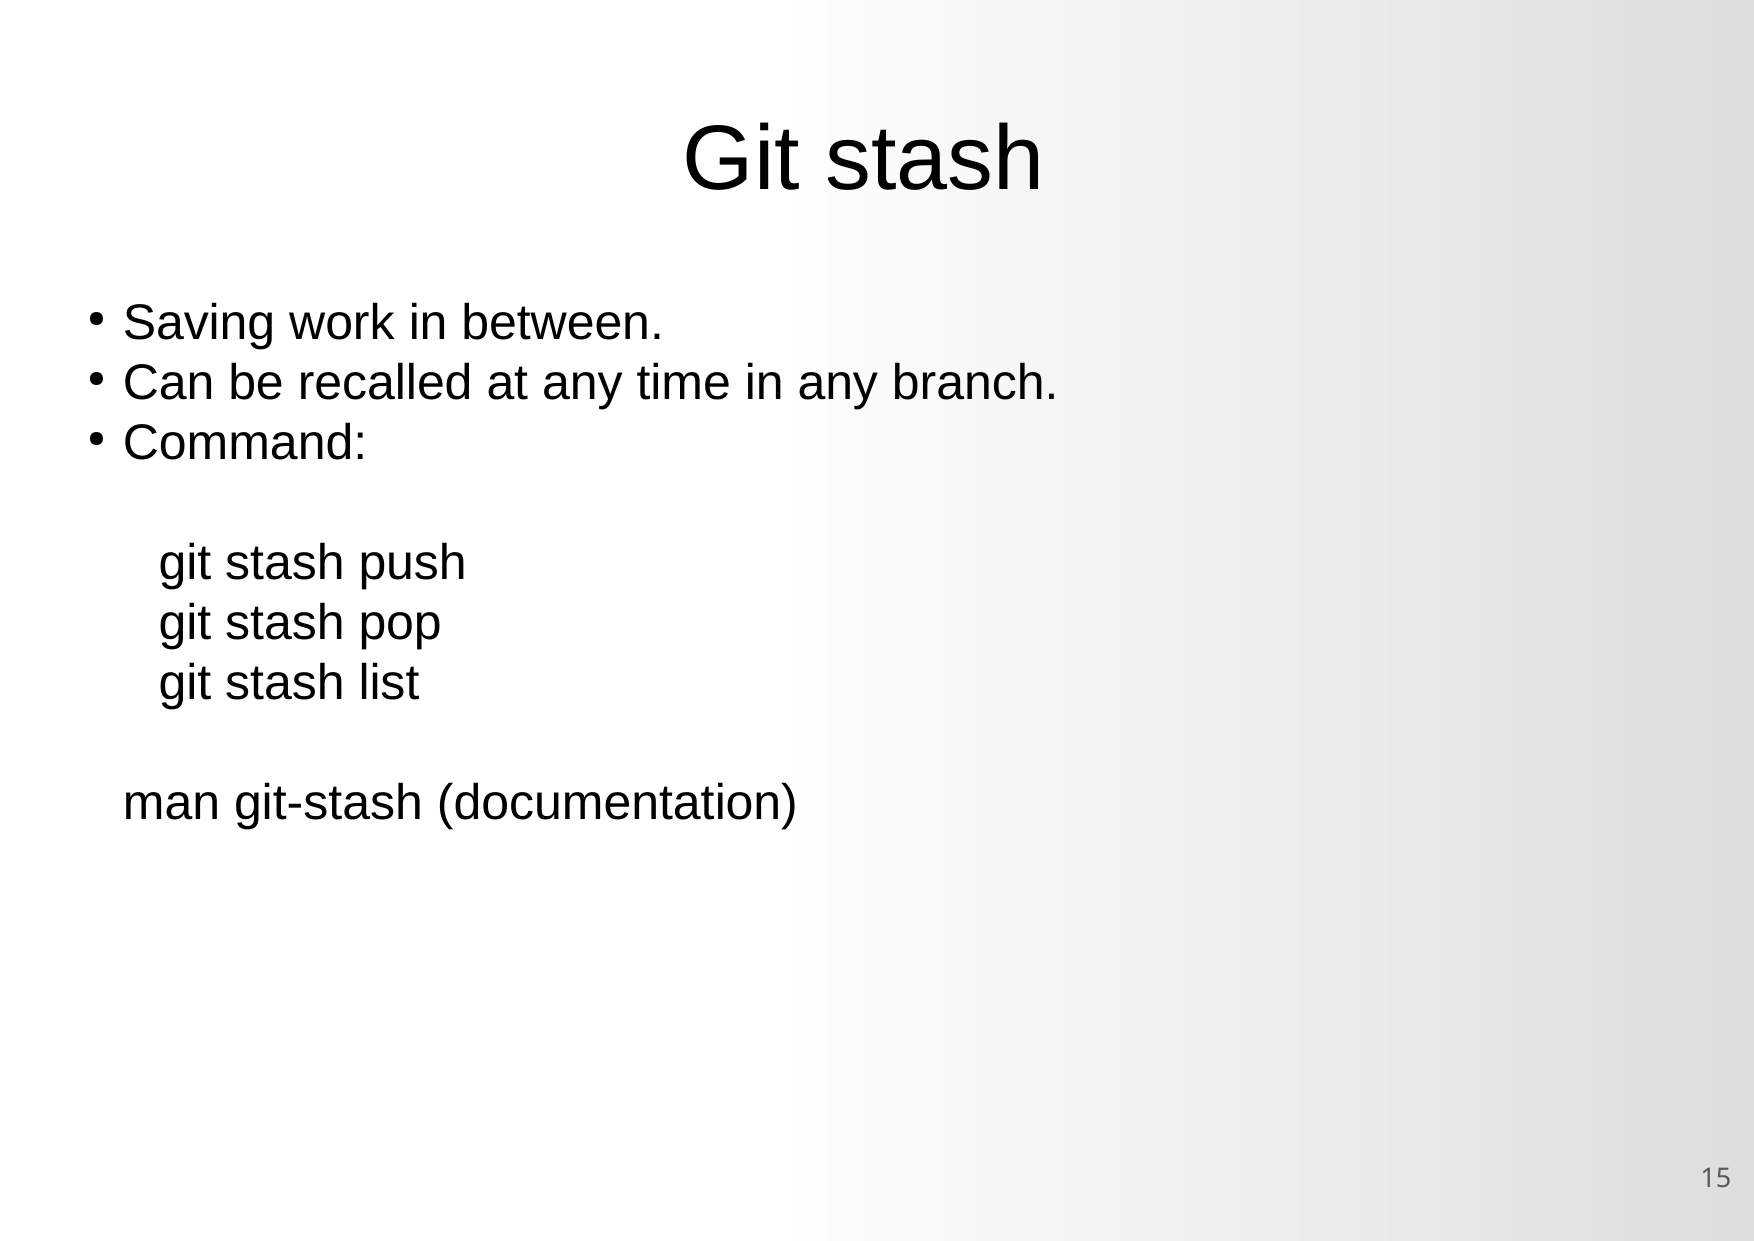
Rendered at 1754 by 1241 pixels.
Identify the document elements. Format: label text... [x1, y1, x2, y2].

slide_number <number> [1641, 1145, 1747, 1241]
text_box Saving work in between. Can be recalled at any time in any branch. Command: git stash push git stash pop git stash list man git-stash (documentation) [87, 290, 1666, 1010]
text_box Git stash [87, 49, 1666, 257]
